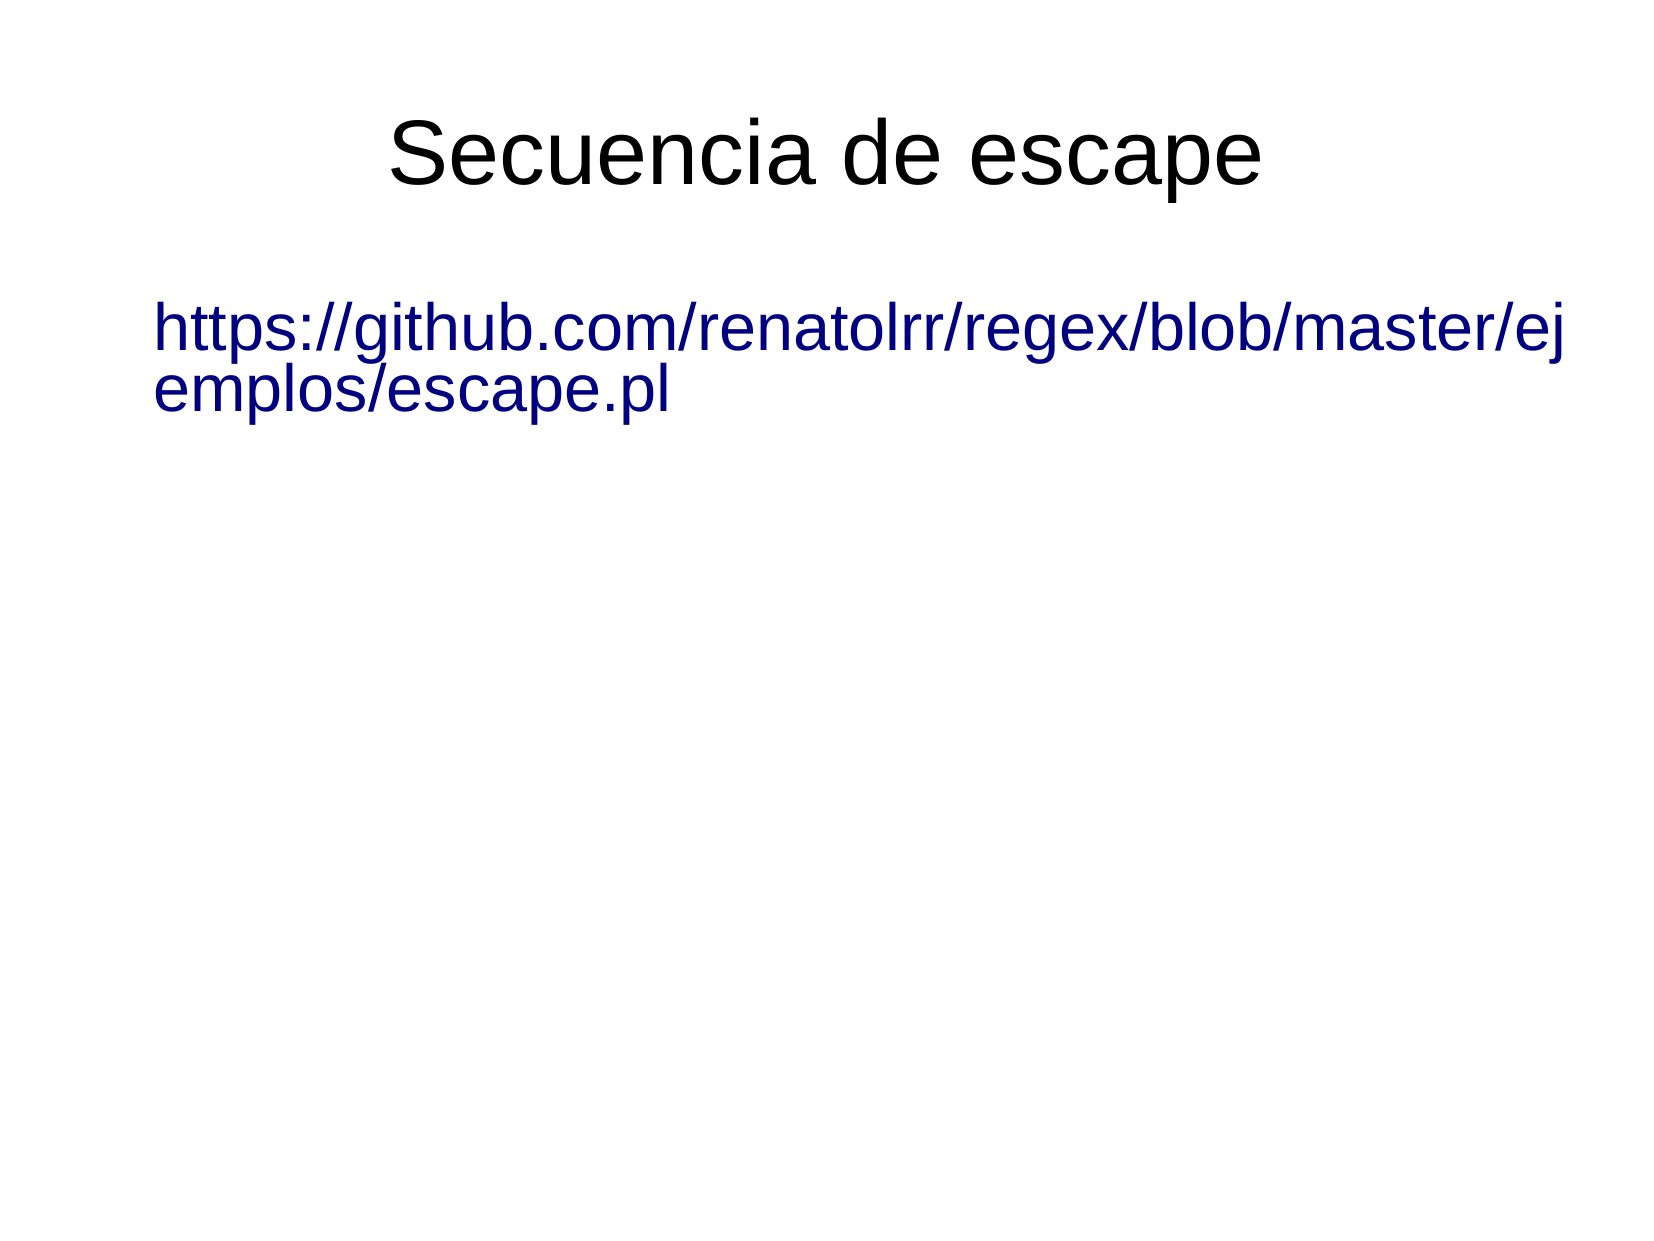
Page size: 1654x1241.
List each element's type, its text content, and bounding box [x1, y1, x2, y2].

list https://github.com/renatolrr/regex/blob/master/ejemplos/escape.pl [82, 290, 1571, 1010]
title Secuencia de escape [82, 49, 1571, 257]
